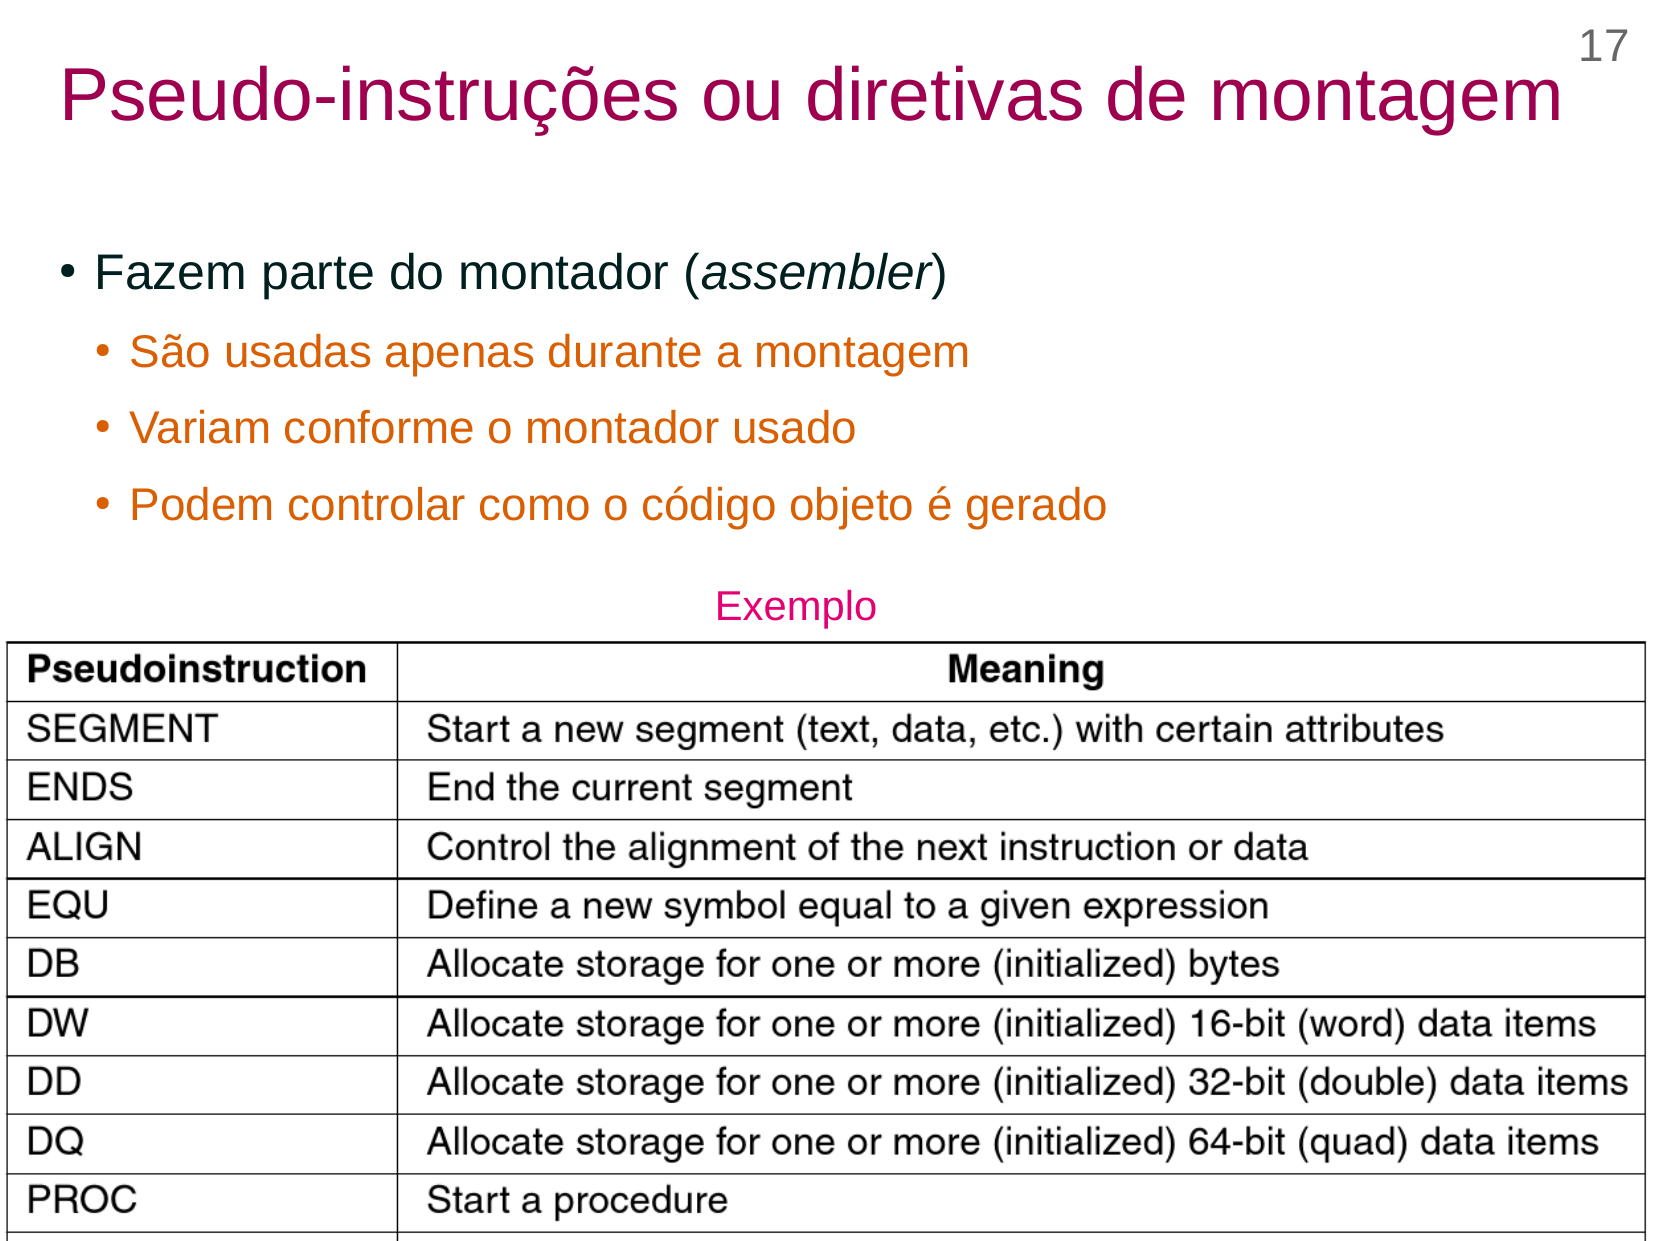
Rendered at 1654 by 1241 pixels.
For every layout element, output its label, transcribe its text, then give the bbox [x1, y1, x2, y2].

list Fazem parte do montador (assembler) São usadas apenas durante a montagem Variam conforme o montador usado Podem controlar como o código objeto é gerado [59, 236, 1595, 636]
picture [0, 636, 1654, 1241]
title Pseudo-instruções ou diretivas de montagem [59, 29, 1595, 148]
text_box Exemplo [700, 552, 916, 638]
